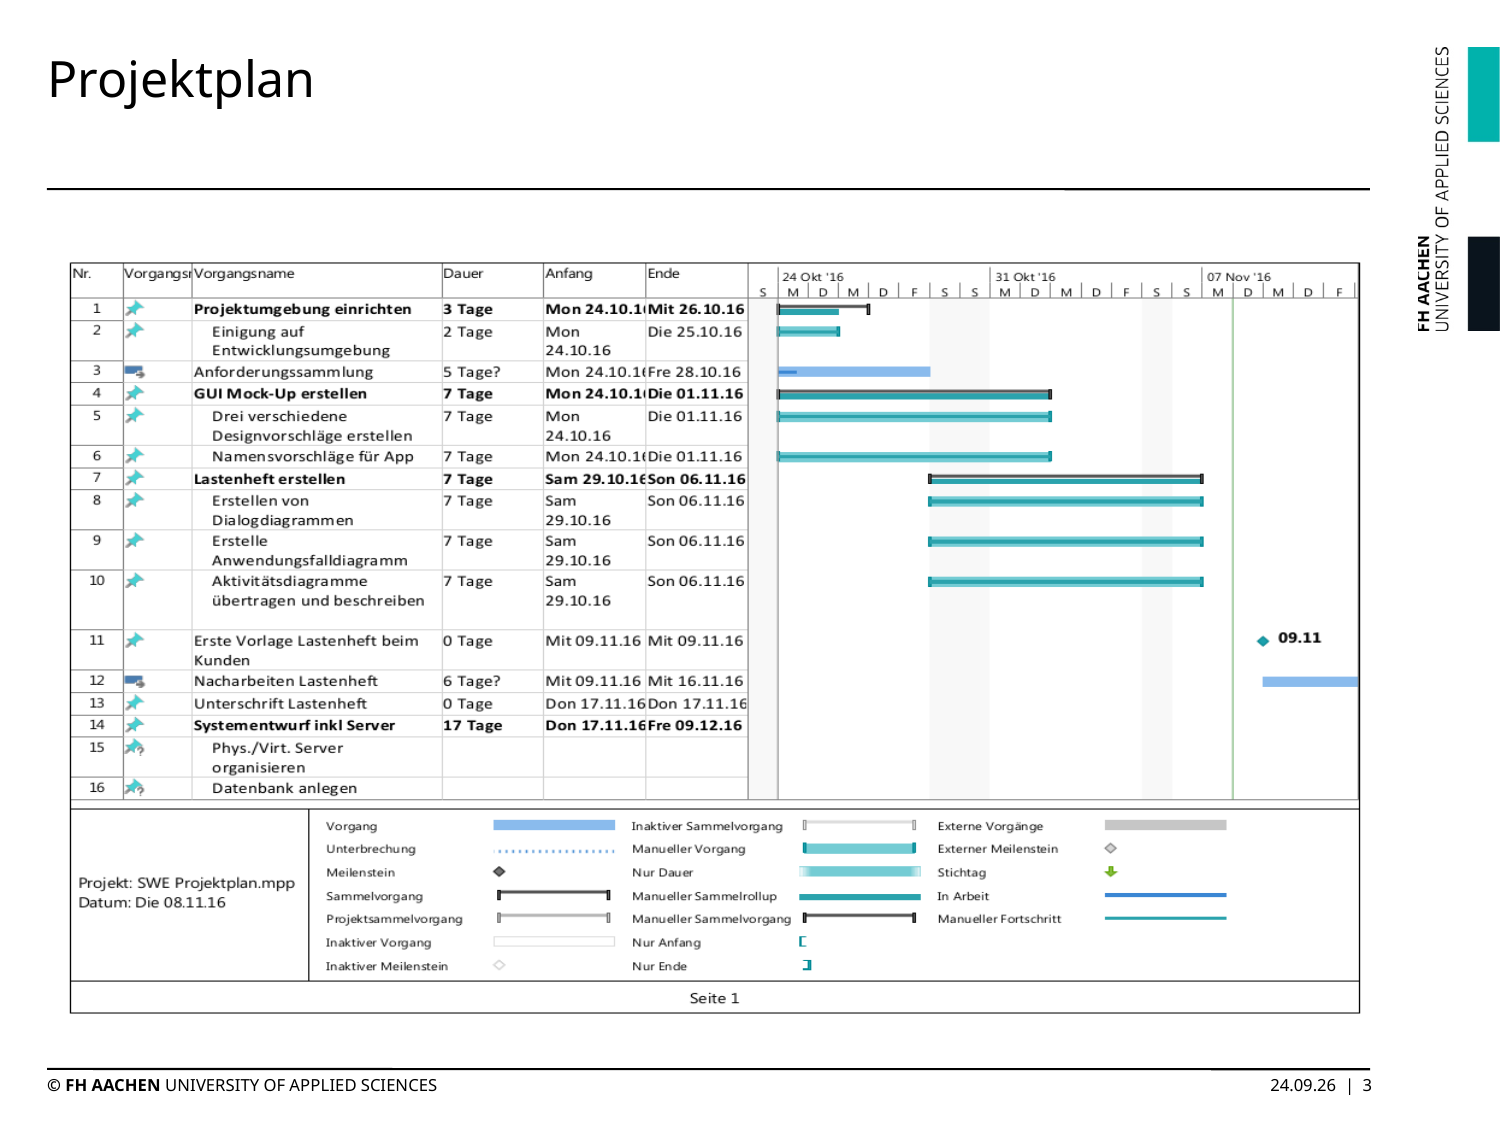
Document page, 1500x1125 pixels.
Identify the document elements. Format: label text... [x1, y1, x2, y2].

title Projektplan [47, 47, 1370, 130]
picture [11, 47, 1500, 1063]
